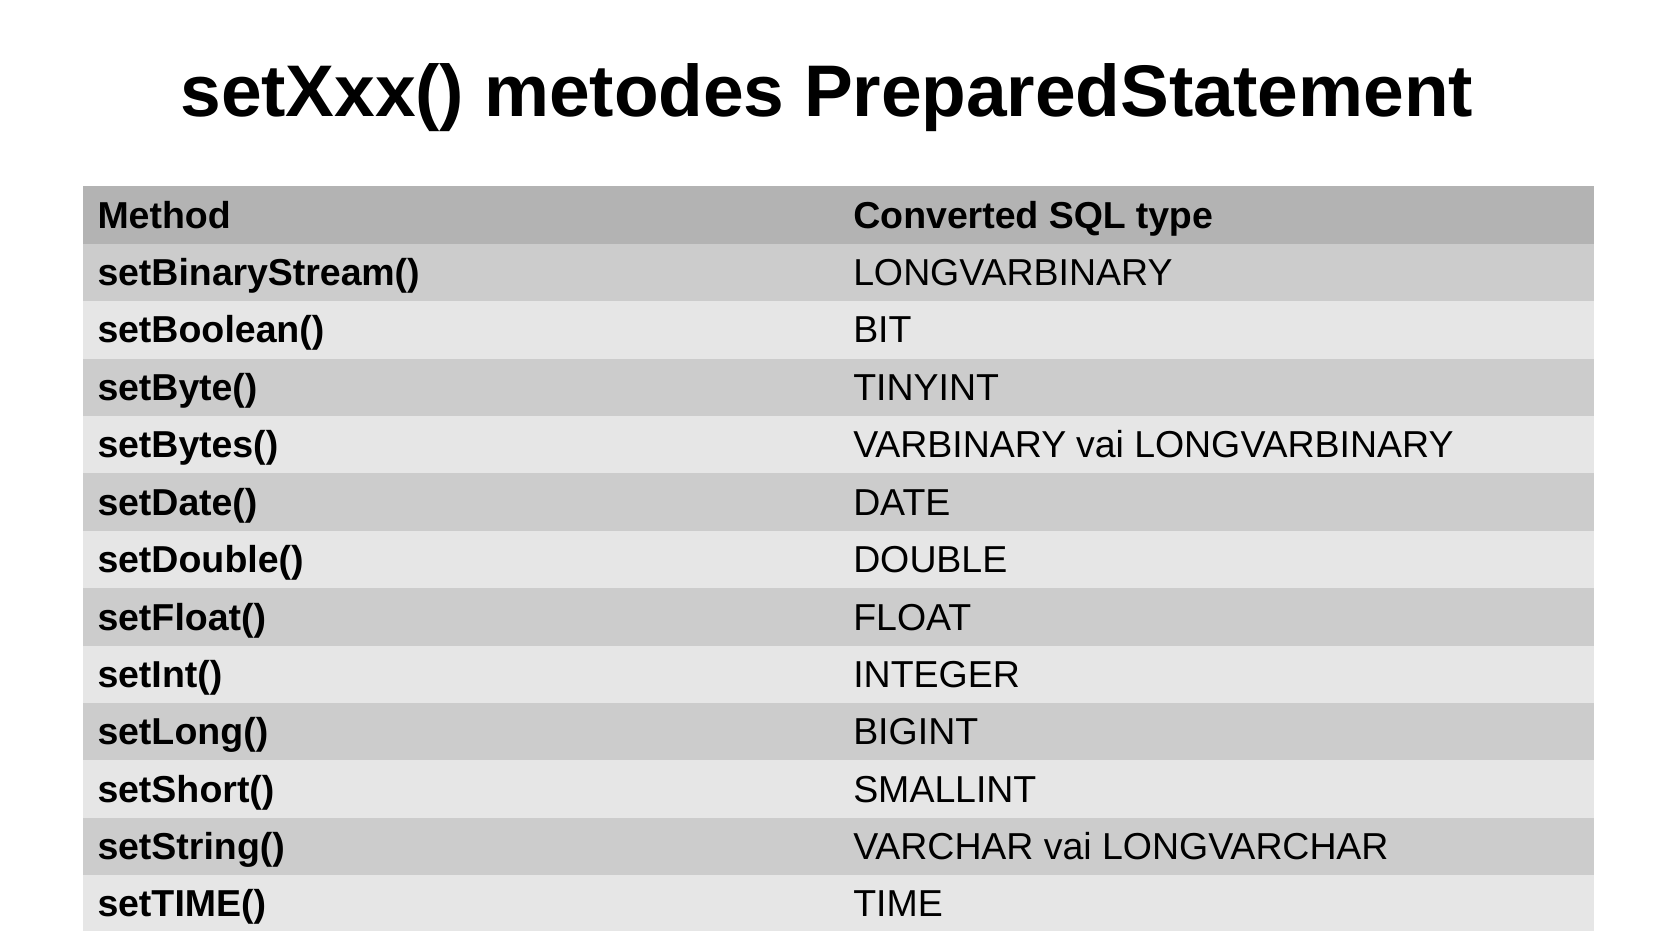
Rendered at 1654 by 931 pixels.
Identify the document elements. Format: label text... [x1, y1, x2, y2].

table_cell setString() [83, 818, 839, 875]
table_cell setBytes() [83, 416, 839, 473]
table_cell BIT [839, 301, 1594, 359]
table_cell TIME [839, 875, 1594, 931]
table_cell DATE [839, 473, 1594, 531]
table_cell setBinaryStream() [83, 244, 839, 301]
table_header Converted SQL type [839, 186, 1594, 244]
table_cell INTEGER [839, 646, 1594, 703]
table_cell setDouble() [83, 531, 839, 588]
table_cell LONGVARBINARY [839, 244, 1594, 301]
table_cell VARCHAR vai LONGVARCHAR [839, 818, 1594, 875]
table_cell BIGINT [839, 703, 1594, 760]
table_cell DOUBLE [839, 531, 1594, 588]
table_cell setLong() [83, 703, 839, 760]
table_cell setBoolean() [83, 301, 839, 359]
table_header Method [83, 186, 839, 244]
table_cell setShort() [83, 760, 839, 818]
table_cell SMALLINT [839, 760, 1594, 818]
table_cell setDate() [83, 473, 839, 531]
table_cell setTIME() [83, 875, 839, 931]
table_cell setFloat() [83, 588, 839, 646]
table_cell setInt() [83, 646, 839, 703]
table_cell VARBINARY vai LONGVARBINARY [839, 416, 1594, 473]
table_cell TINYINT [839, 359, 1594, 416]
table_cell FLOAT [839, 588, 1594, 646]
title setXxx() metodes PreparedStatement [82, 9, 1571, 174]
table_cell setByte() [83, 359, 839, 416]
